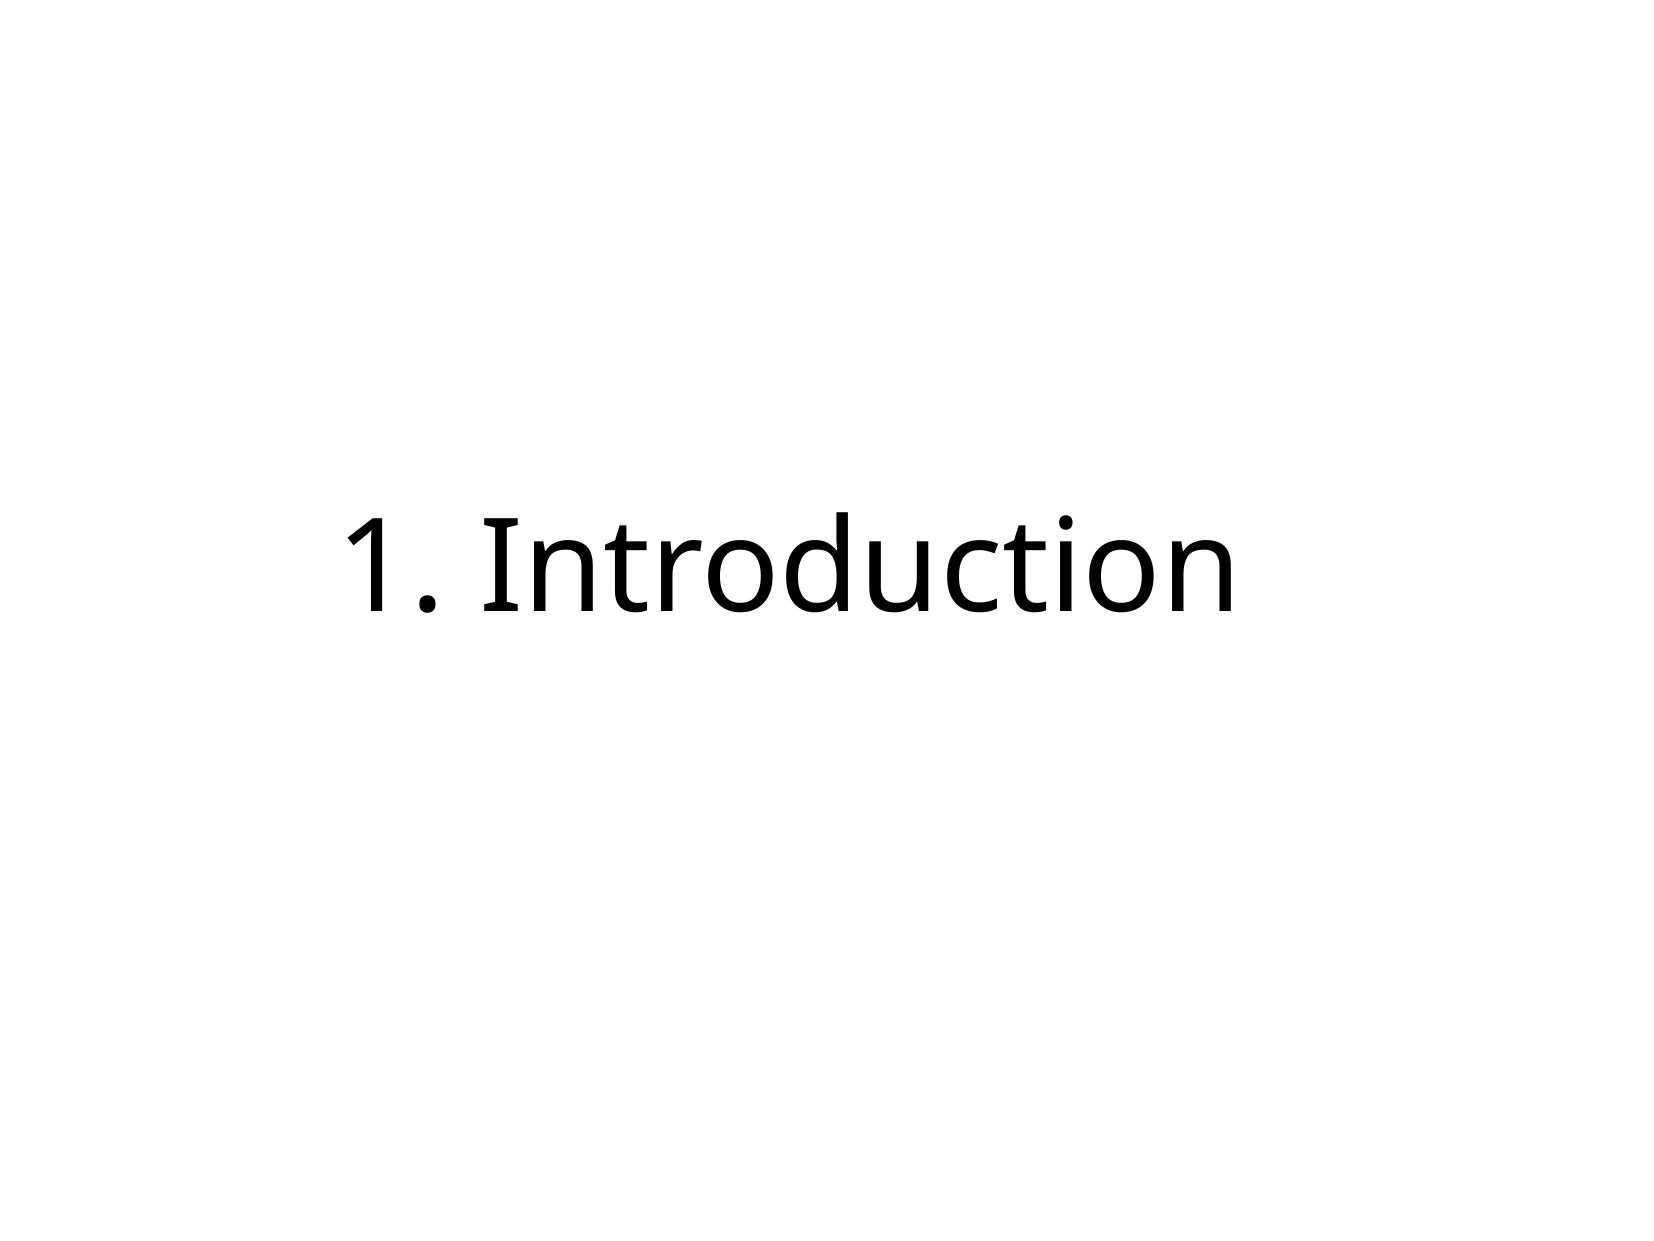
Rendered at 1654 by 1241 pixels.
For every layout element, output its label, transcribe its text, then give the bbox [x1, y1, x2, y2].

title 1. Introduction [45, 457, 1534, 665]
